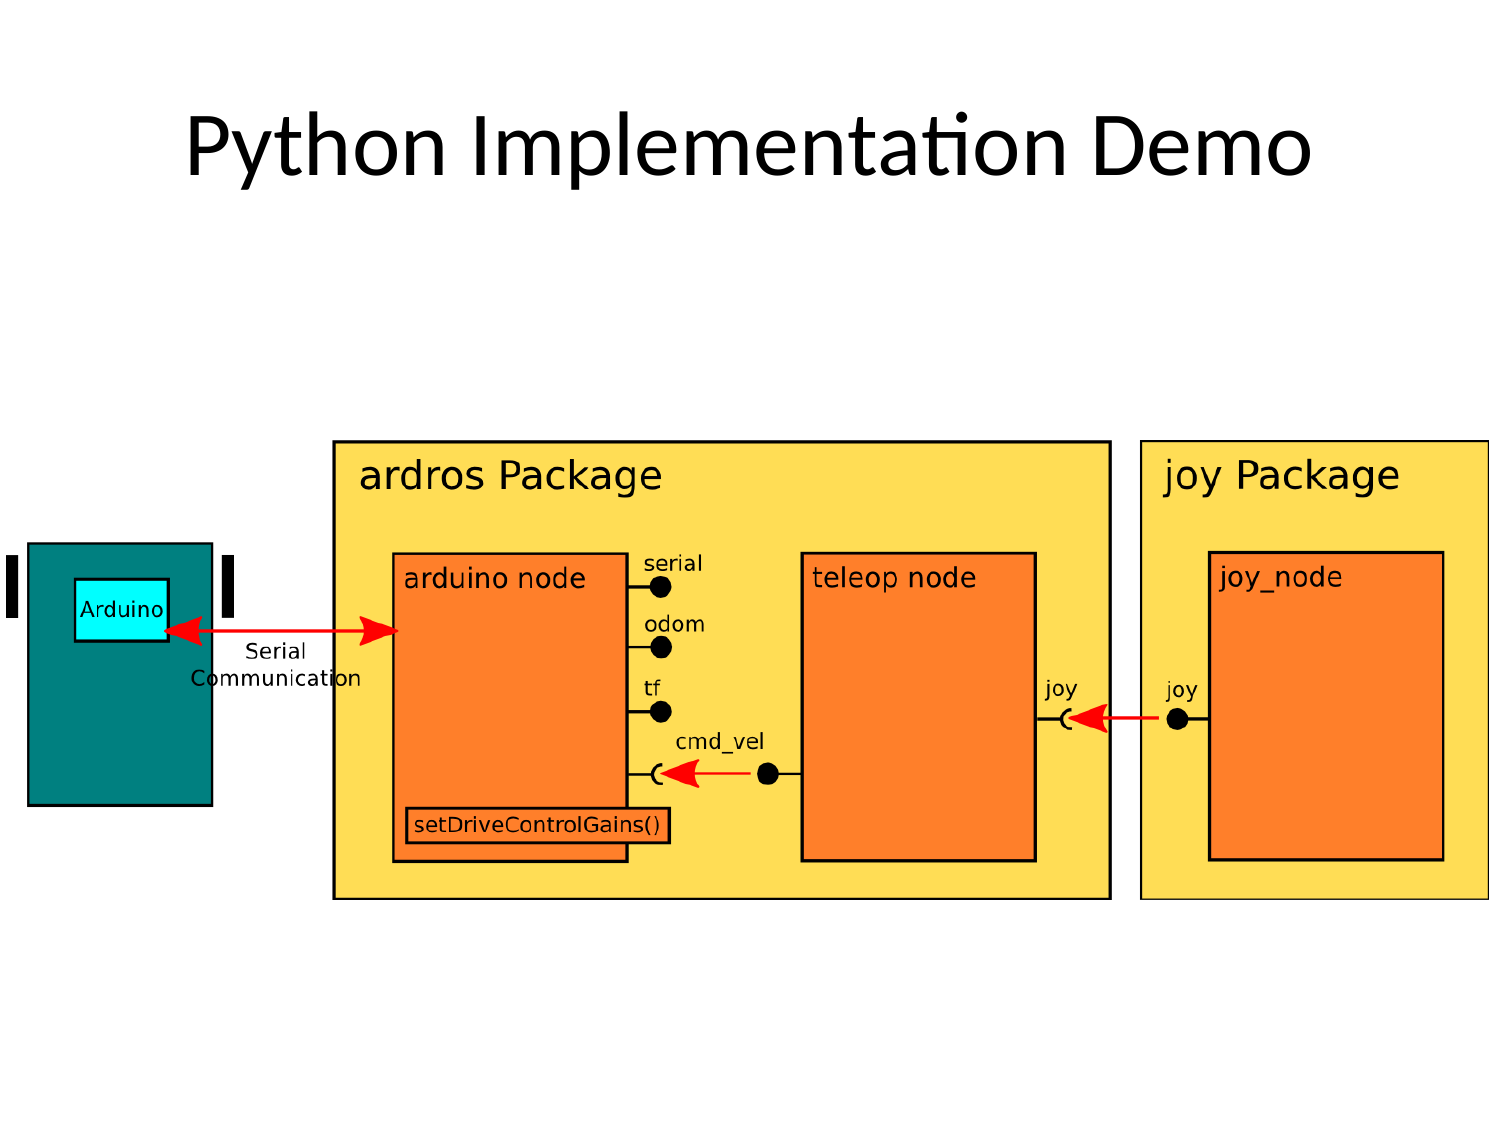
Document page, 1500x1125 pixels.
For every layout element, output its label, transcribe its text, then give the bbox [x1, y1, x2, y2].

title Python Implementation Demo [75, 20, 1426, 257]
picture [6, 440, 1489, 901]
